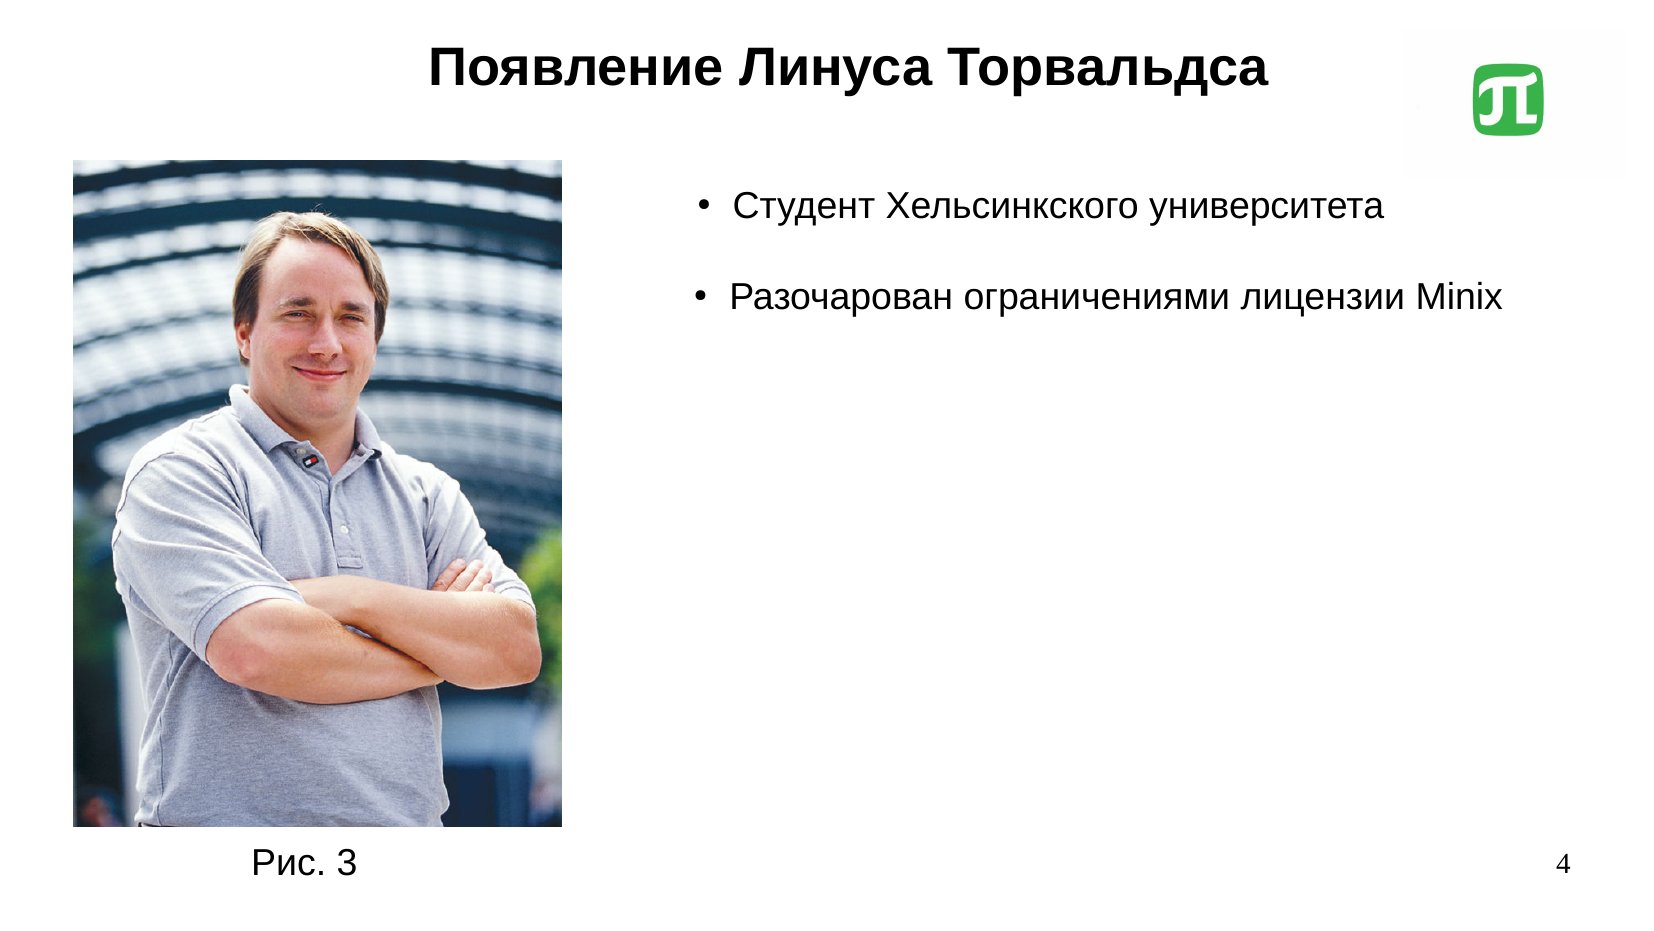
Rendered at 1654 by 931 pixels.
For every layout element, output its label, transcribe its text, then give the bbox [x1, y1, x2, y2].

text_box Студент Хельсинкского университета [682, 177, 1418, 267]
text_box Разочарован ограничениями лицензии Minix [679, 267, 1544, 367]
text_box Рис. 3 [236, 833, 384, 891]
picture [1403, 29, 1625, 178]
text_box Появление Линуса Торвальдса [413, 29, 1359, 166]
picture [73, 160, 562, 827]
